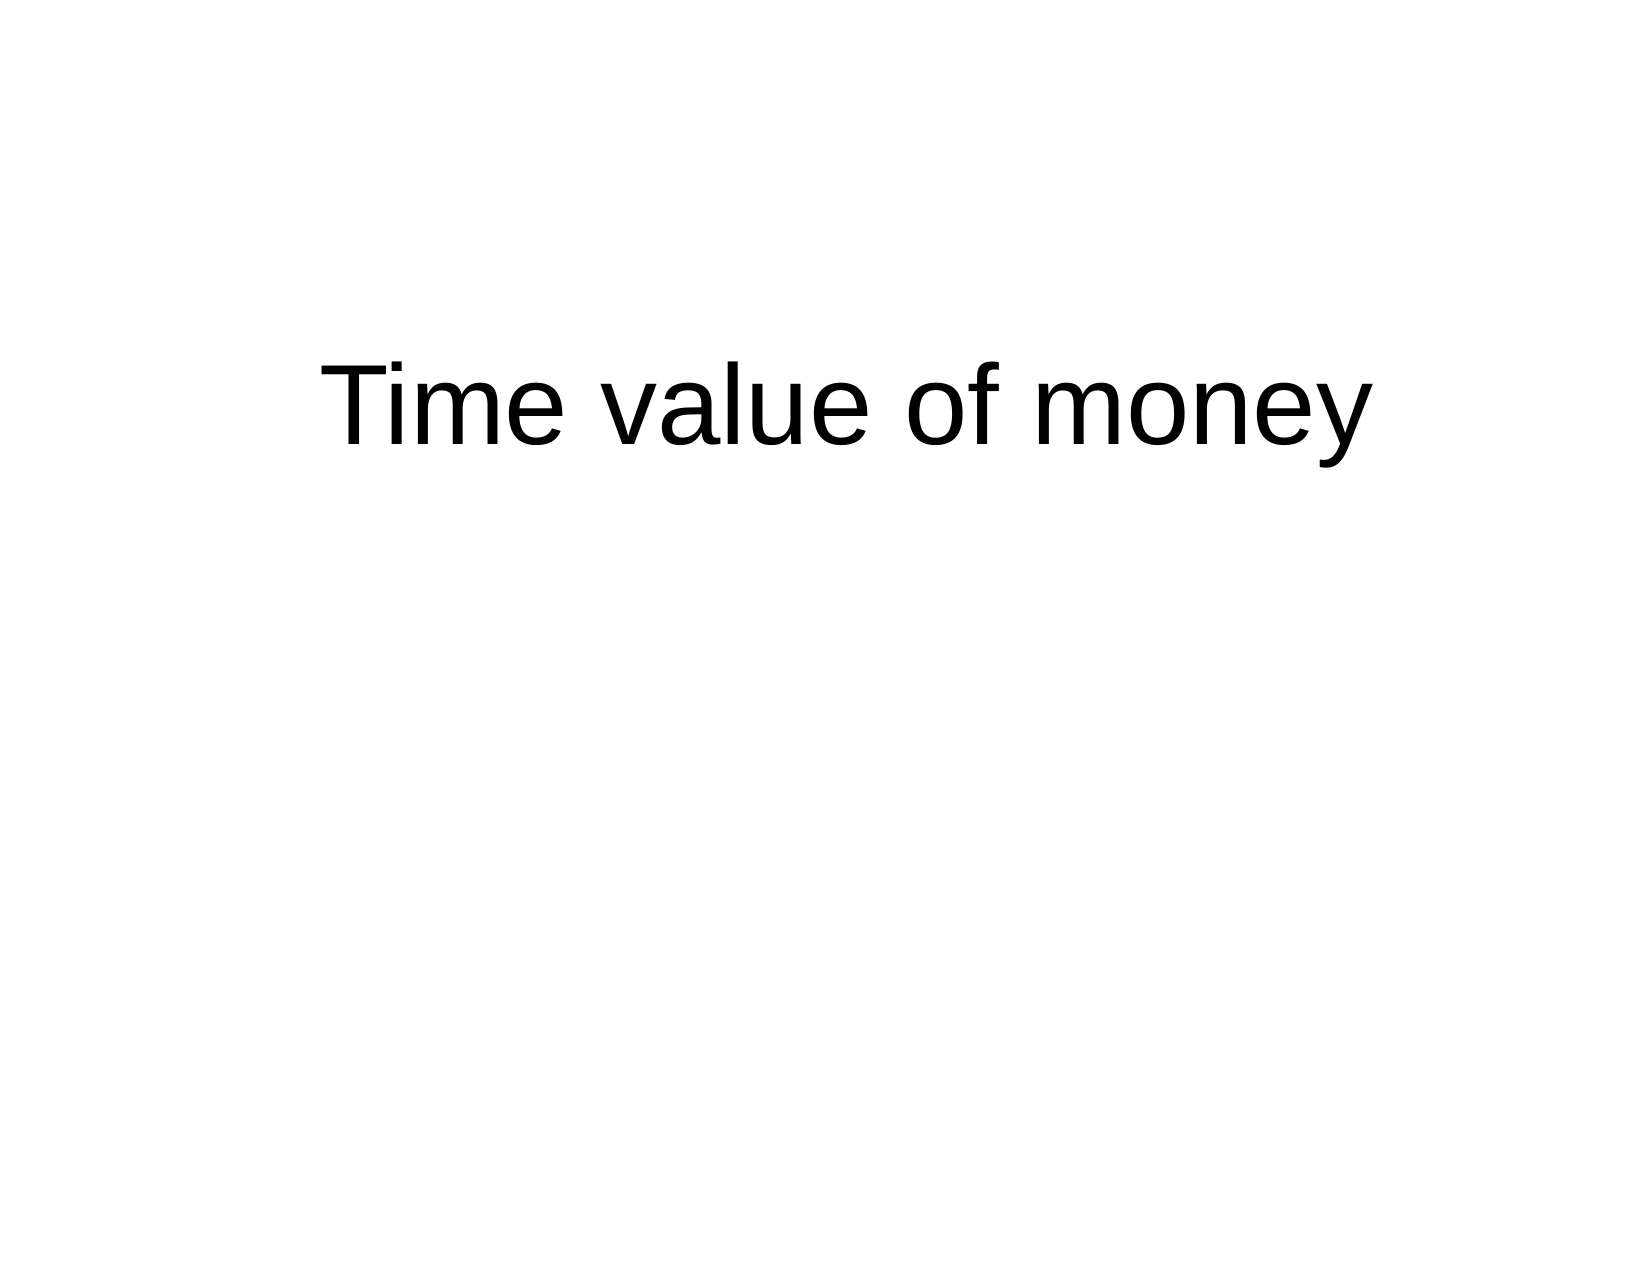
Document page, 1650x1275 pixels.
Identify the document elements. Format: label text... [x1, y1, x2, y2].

title Time value of money [157, 308, 1537, 502]
